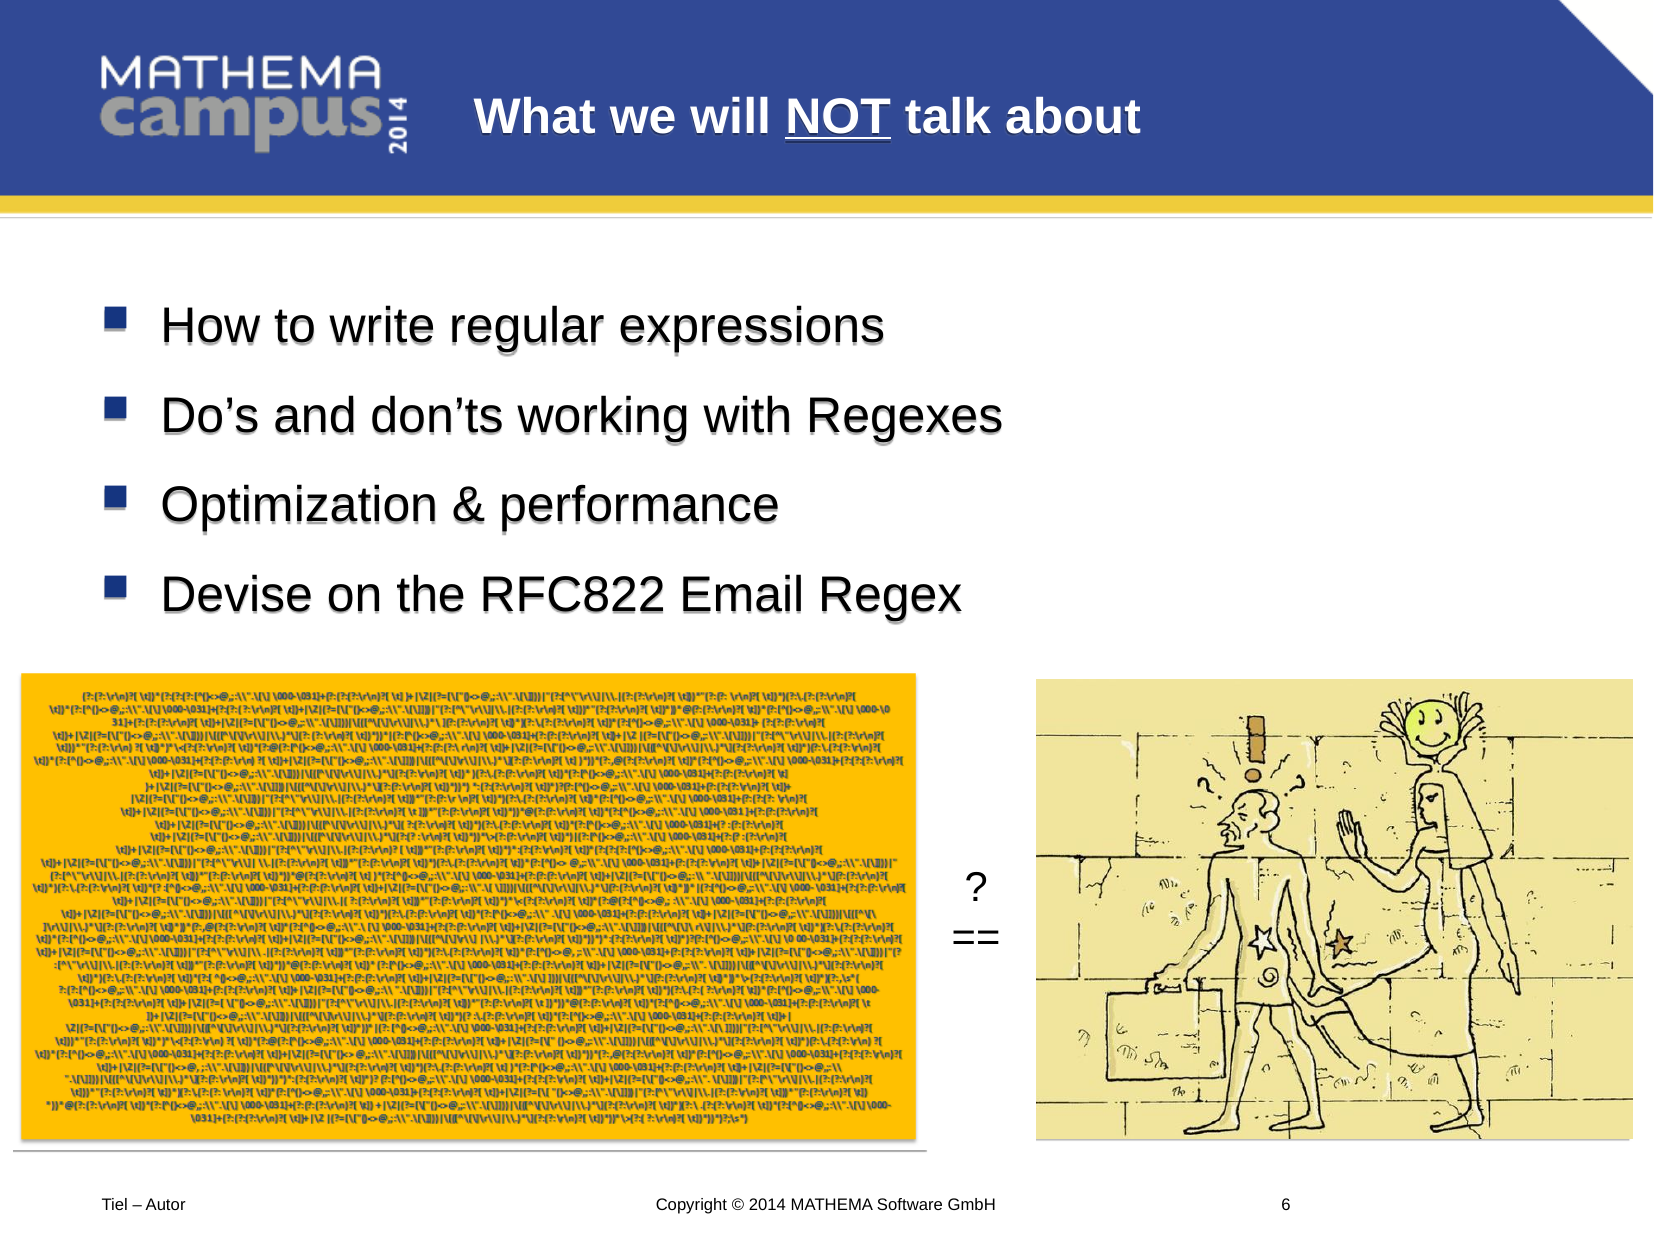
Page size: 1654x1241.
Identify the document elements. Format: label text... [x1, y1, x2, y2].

title What we will NOT talk about [473, 70, 1547, 158]
picture [1036, 679, 1633, 1139]
text_box ? == [936, 852, 1016, 969]
list How to write regular expressions Do’s and don’ts working with Regexes Optimization & performance Devise on the RFC822 Email Regex [101, 292, 1547, 1140]
picture [13, 665, 929, 1150]
